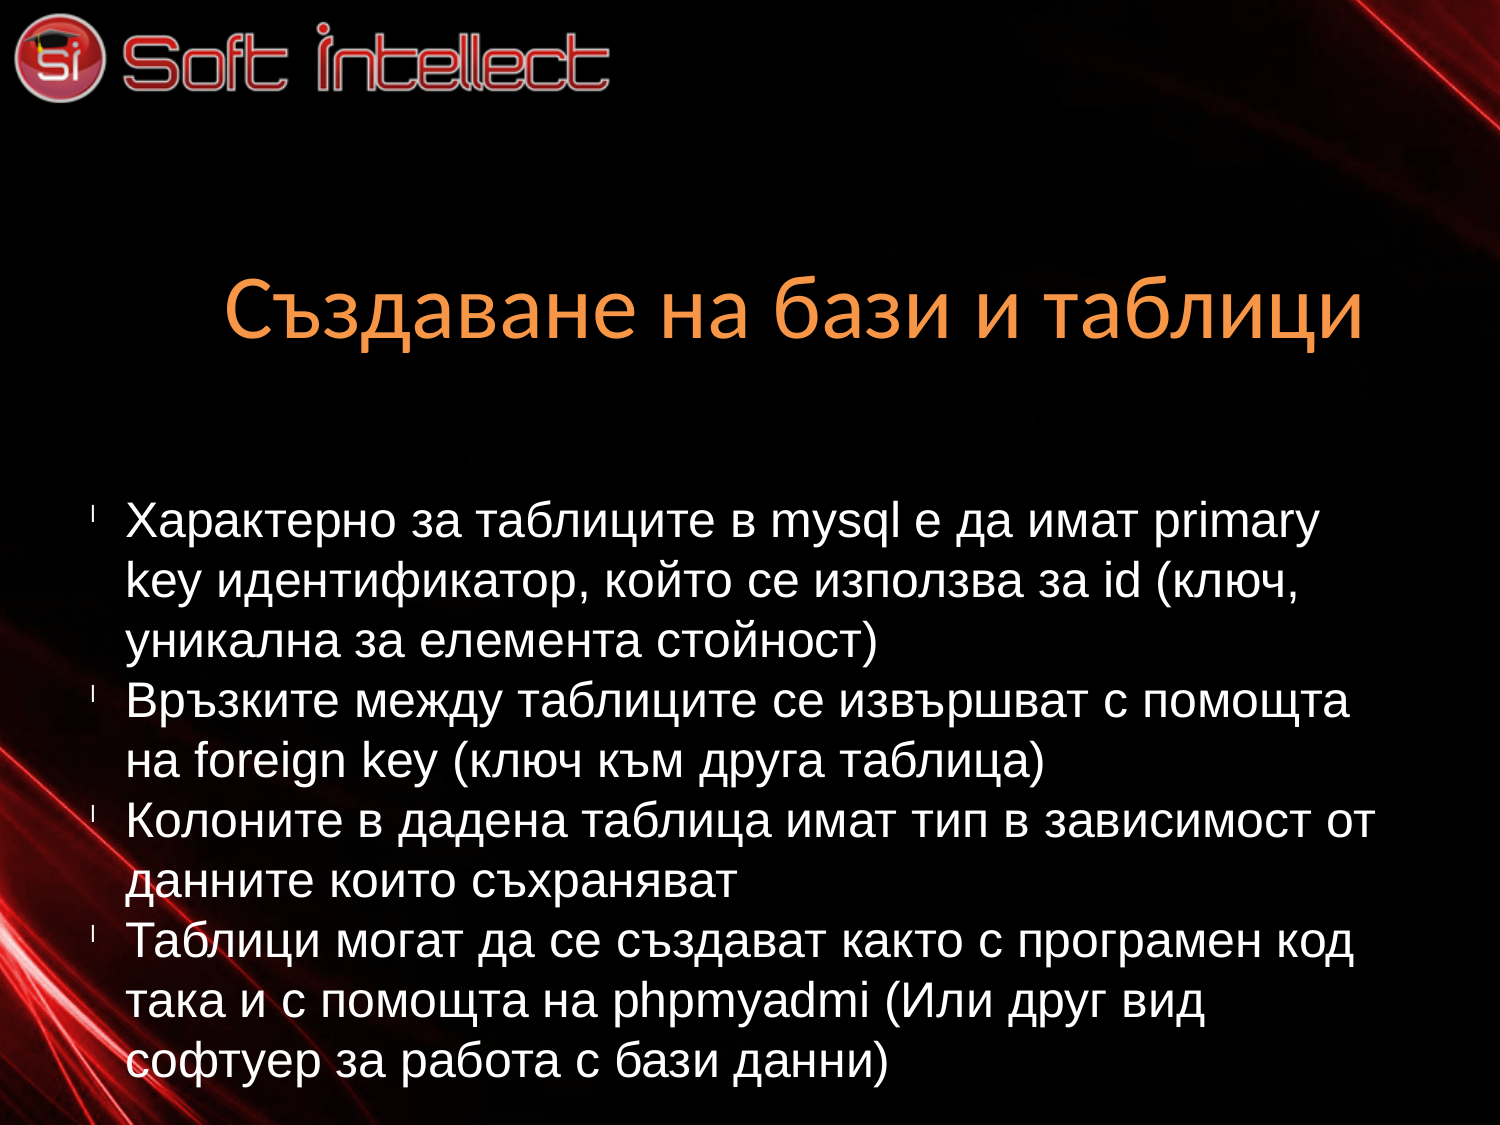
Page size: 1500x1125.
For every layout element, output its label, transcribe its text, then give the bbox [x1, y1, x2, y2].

picture [0, 0, 1500, 1125]
text_box Характерно за таблиците в mysql е да имат primary key идентификатор, който се използва за id (ключ, уникална за елемента стойност) Връзките между таблиците се извършват с помощта на foreign key (ключ към друга таблица) Колоните в дадена таблица имат тип в зависимост от данните които съхраняват Таблици могат да се създават както с програмен код така и с помощта на phpmyadmi (Или друг вид софтуер за работа с бази данни) [74, 479, 1425, 928]
text_box Създаване на бази и таблици [158, 181, 1434, 422]
